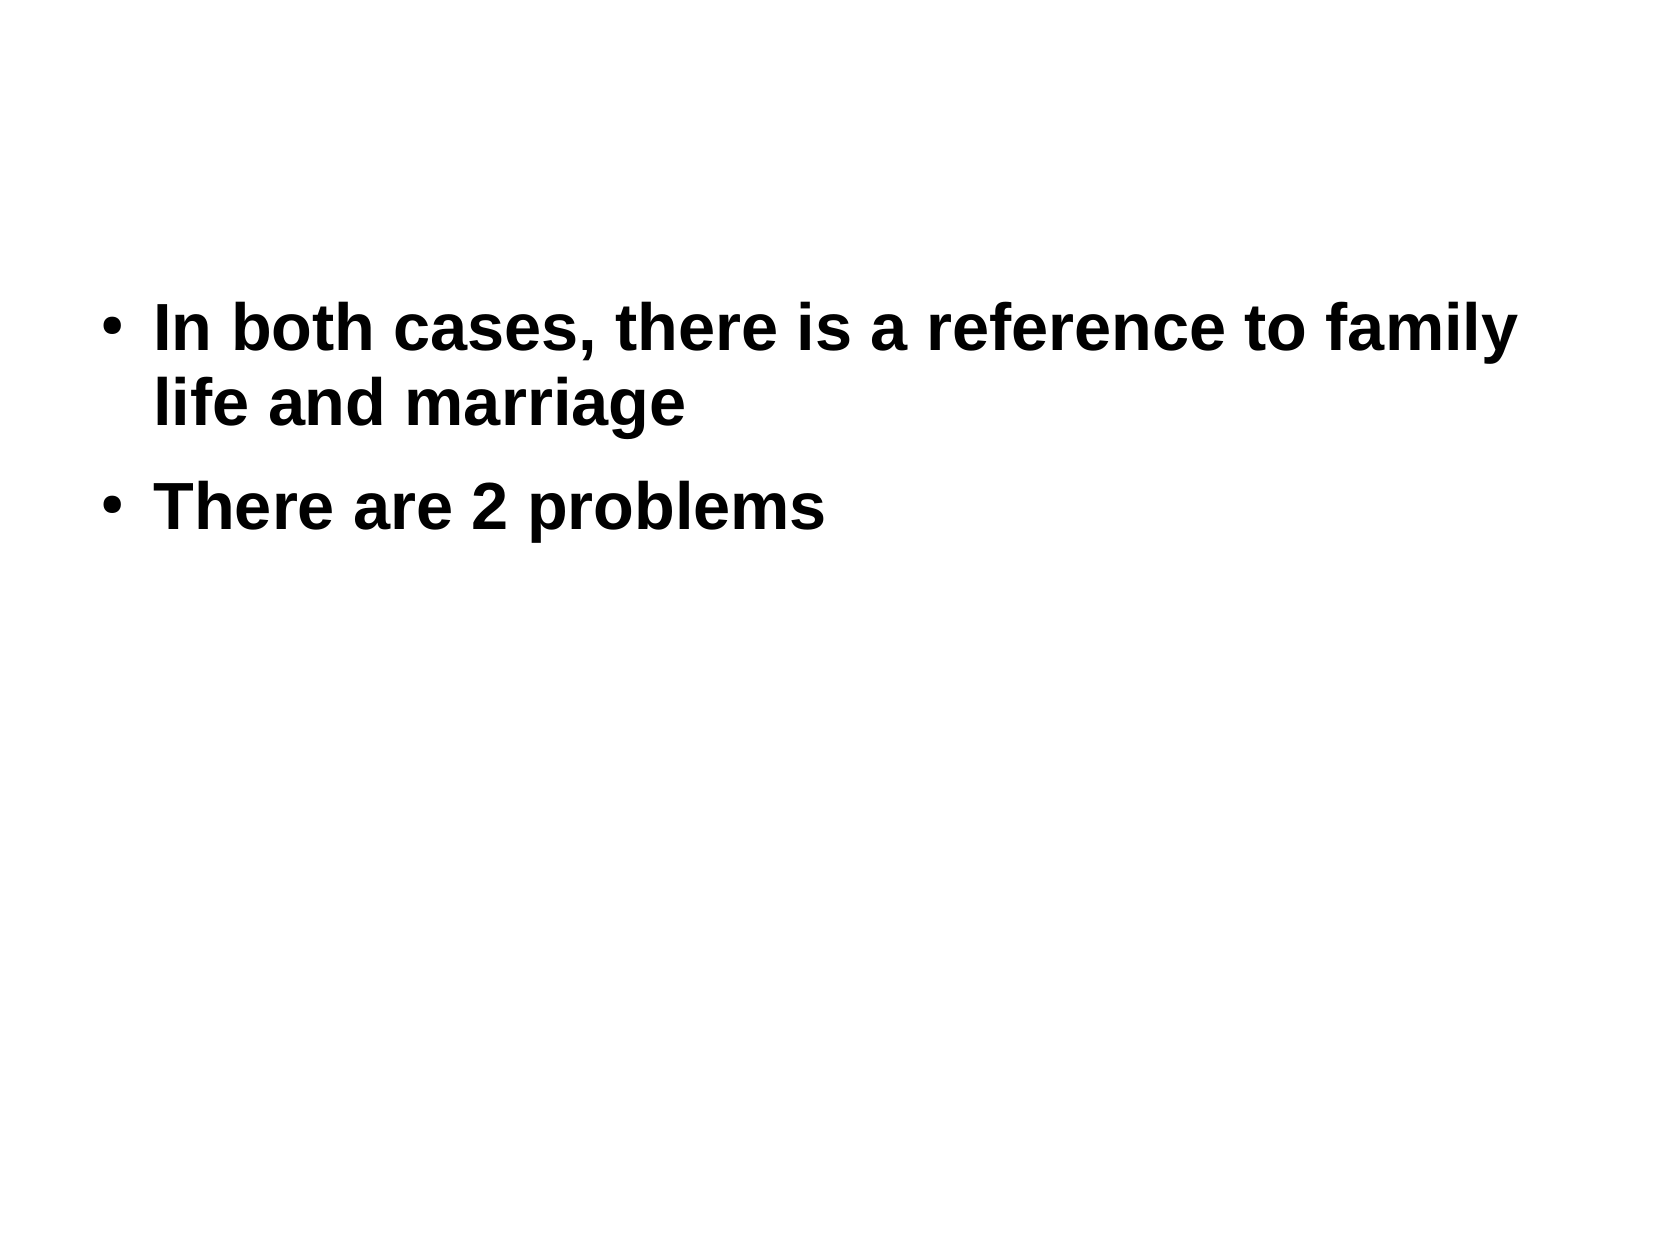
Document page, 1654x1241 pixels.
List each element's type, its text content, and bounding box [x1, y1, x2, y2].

list In both cases, there is a reference to family life and marriage There are 2 problems [82, 290, 1571, 1109]
